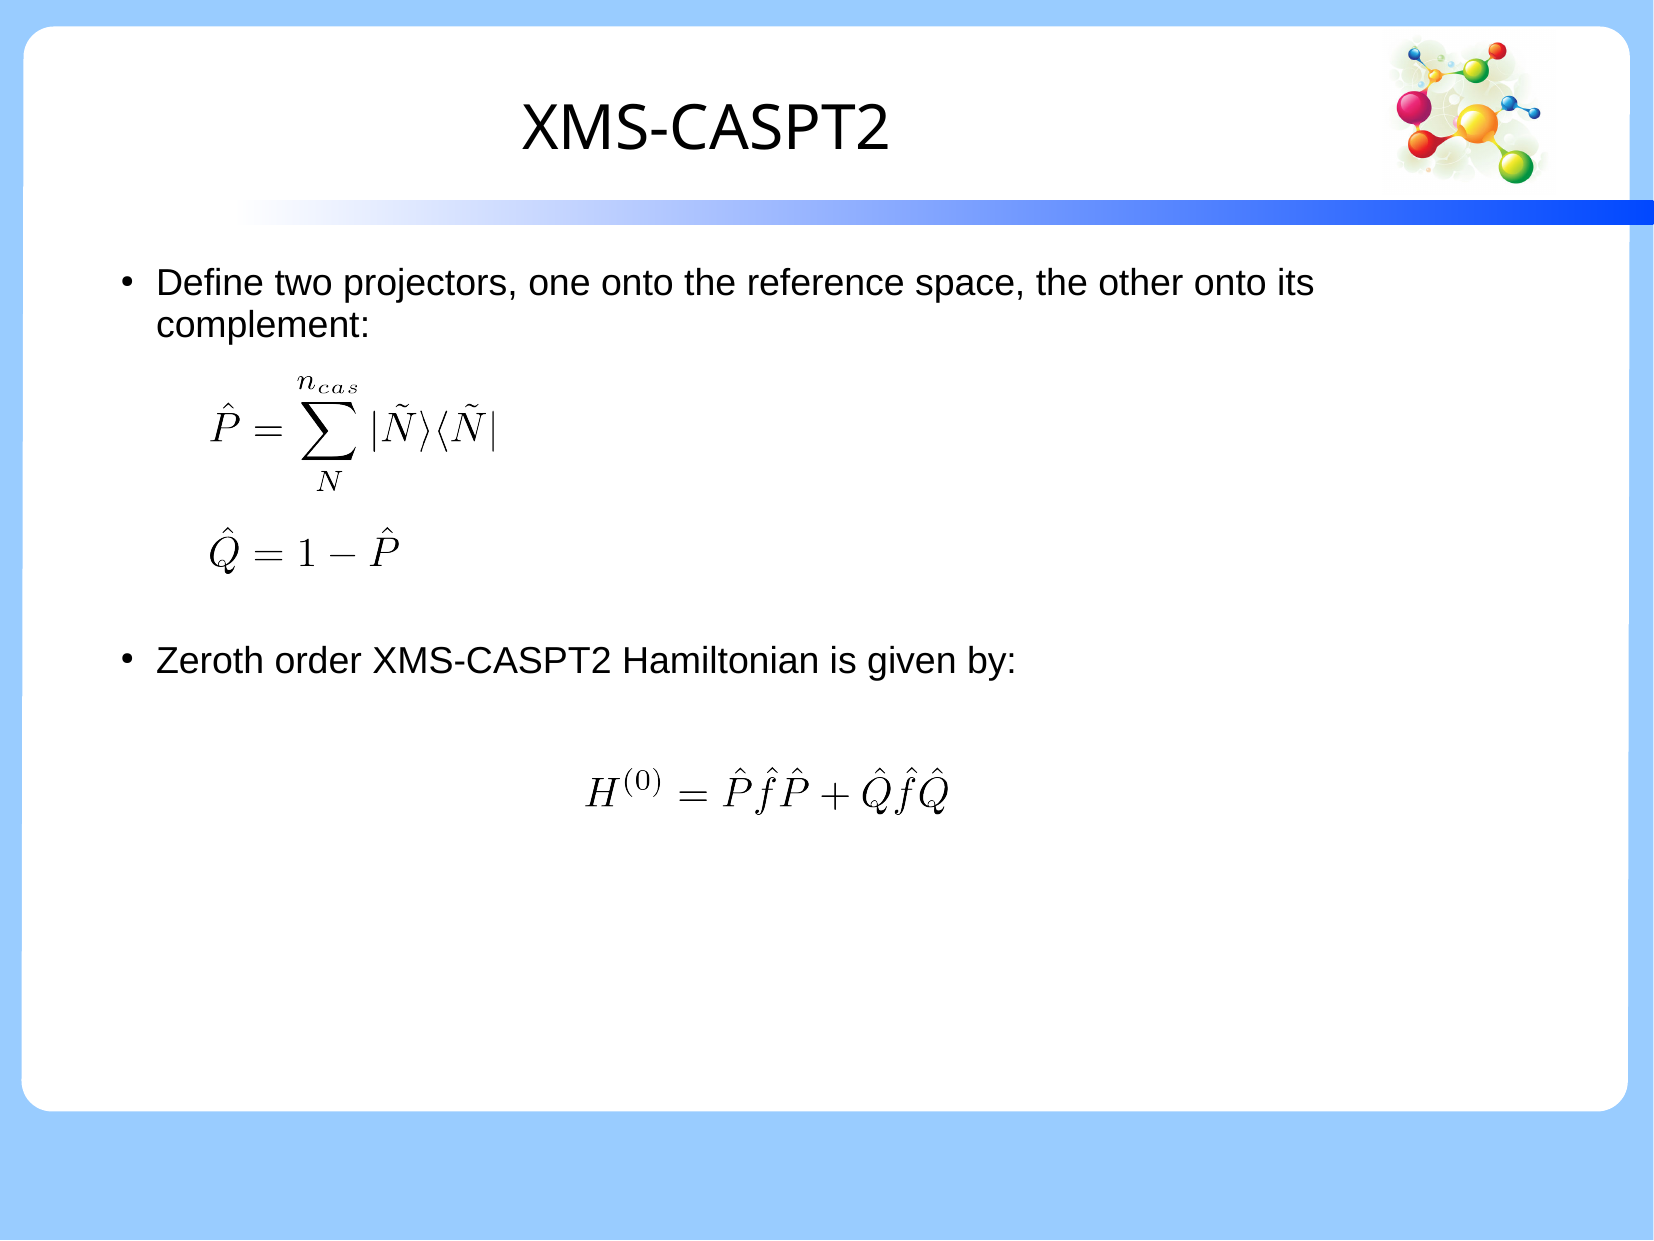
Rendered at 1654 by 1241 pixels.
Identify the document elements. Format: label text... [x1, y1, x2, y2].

picture [1382, 29, 1556, 195]
picture [210, 376, 494, 491]
title XMS-CASPT2 [82, 49, 1332, 201]
table_cell [956, 201, 961, 224]
picture [585, 766, 948, 815]
picture [210, 526, 399, 575]
table_cell [873, 201, 877, 224]
text_box Define two projectors, one onto the reference space, the other onto its complement: Zeroth order XMS-CASPT2 Hamiltonian is given by: [105, 253, 1456, 941]
